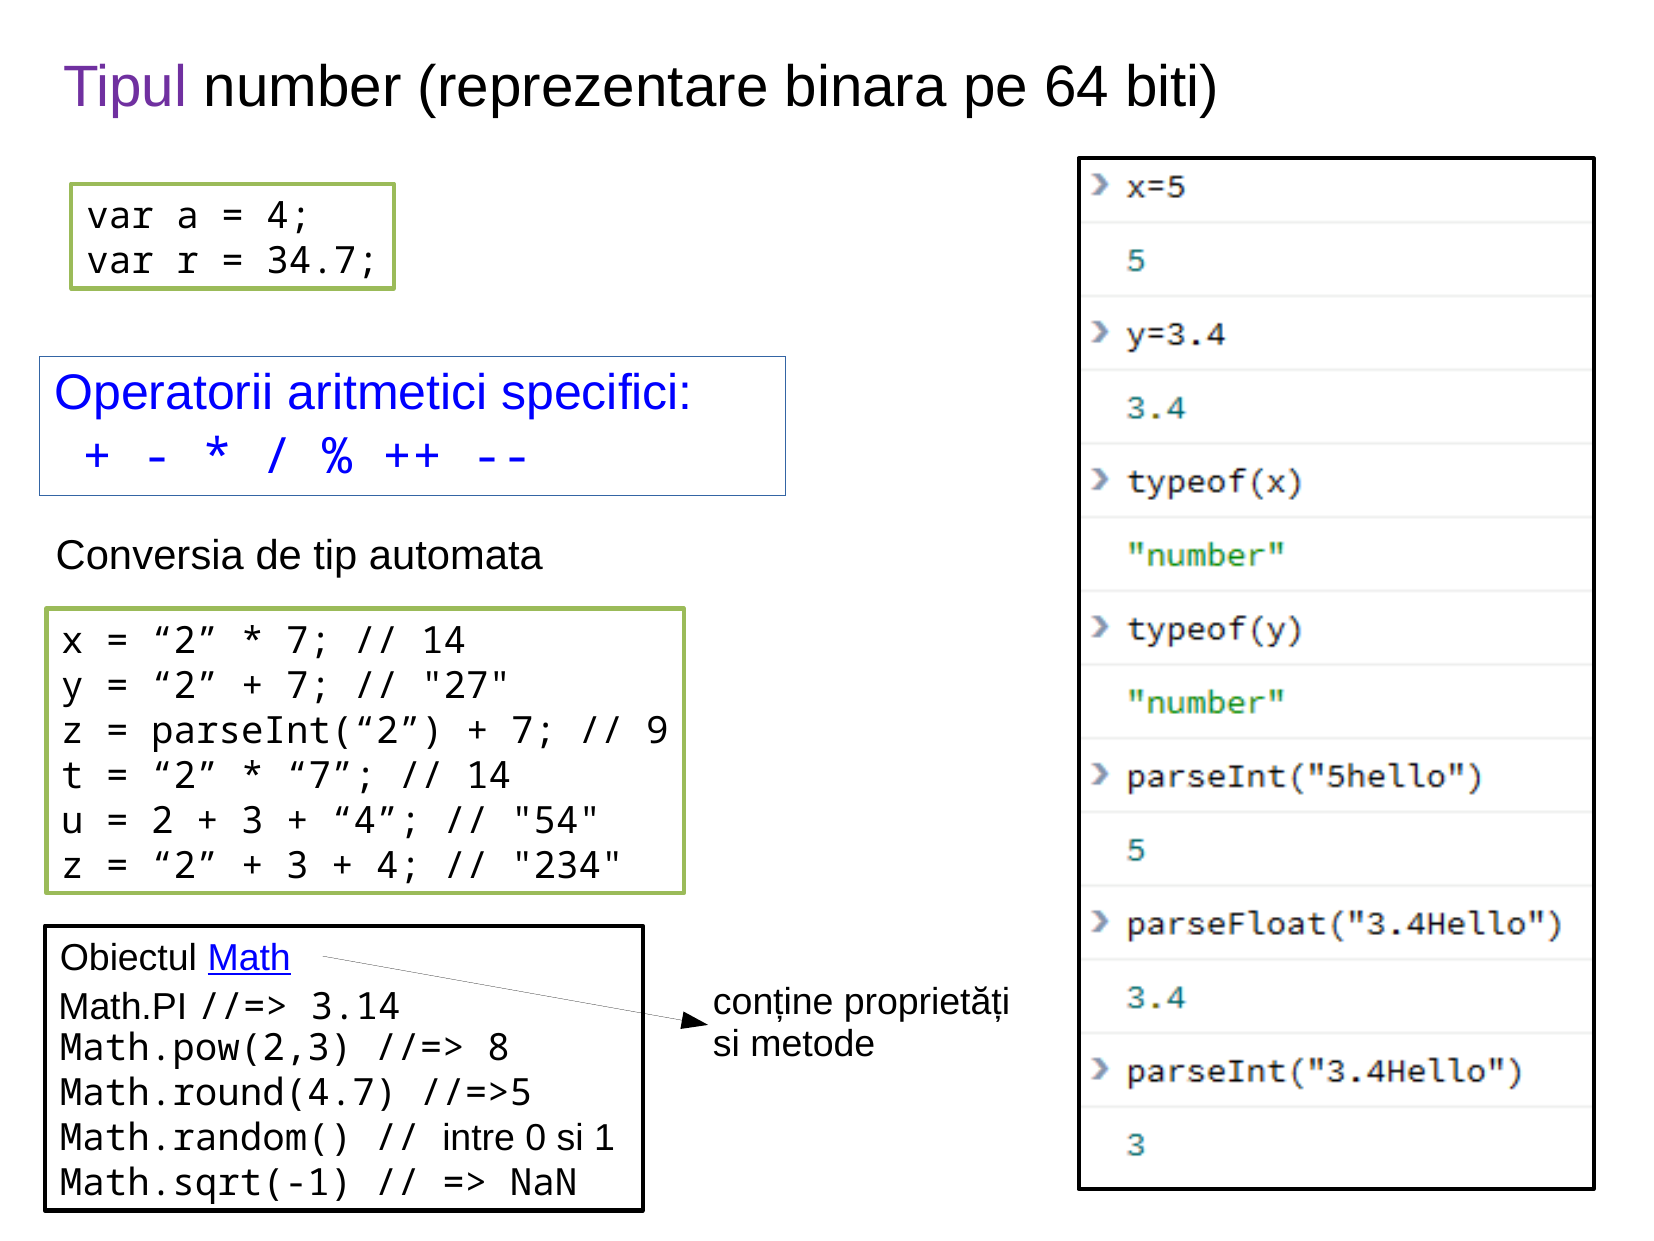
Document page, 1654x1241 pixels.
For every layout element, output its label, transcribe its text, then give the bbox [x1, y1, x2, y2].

text_box conține proprietăți si metode [698, 973, 1025, 1073]
text_box x = “2” * 7; // 14 y = “2” + 7; // "27" z = parseInt(“2”) + 7; // 9 t = “2” * “7”; // 14 u = 2 + 3 + “4”; // "54" z = “2” + 3 + 4; // "234" [46, 608, 684, 894]
text_box Conversia de tip automata [19, 522, 759, 584]
text_box Operatorii aritmetici specifici: + - * / % ++ -- [39, 356, 786, 486]
text_box Obiectul Math Math.pow(2,3) //=> 8 Math.round(4.7) //=>5 Math.random() // intre 0 si 1 Math.sqrt(-1) // => NaN [45, 925, 643, 1012]
text_box Math.PI //=> 3.14 [43, 972, 416, 1031]
text_box Obiectul Math Math.pow(2,3) //=> 8 Math.round(4.7) //=>5 Math.random() // intre 0 si 1 Math.sqrt(-1) // => NaN [45, 974, 643, 1211]
picture [1080, 160, 1592, 1187]
text_box Tipul number (reprezentare binara pe 64 biti) [48, 40, 1304, 126]
text_box var a = 4; var r = 34.7; [71, 183, 394, 289]
